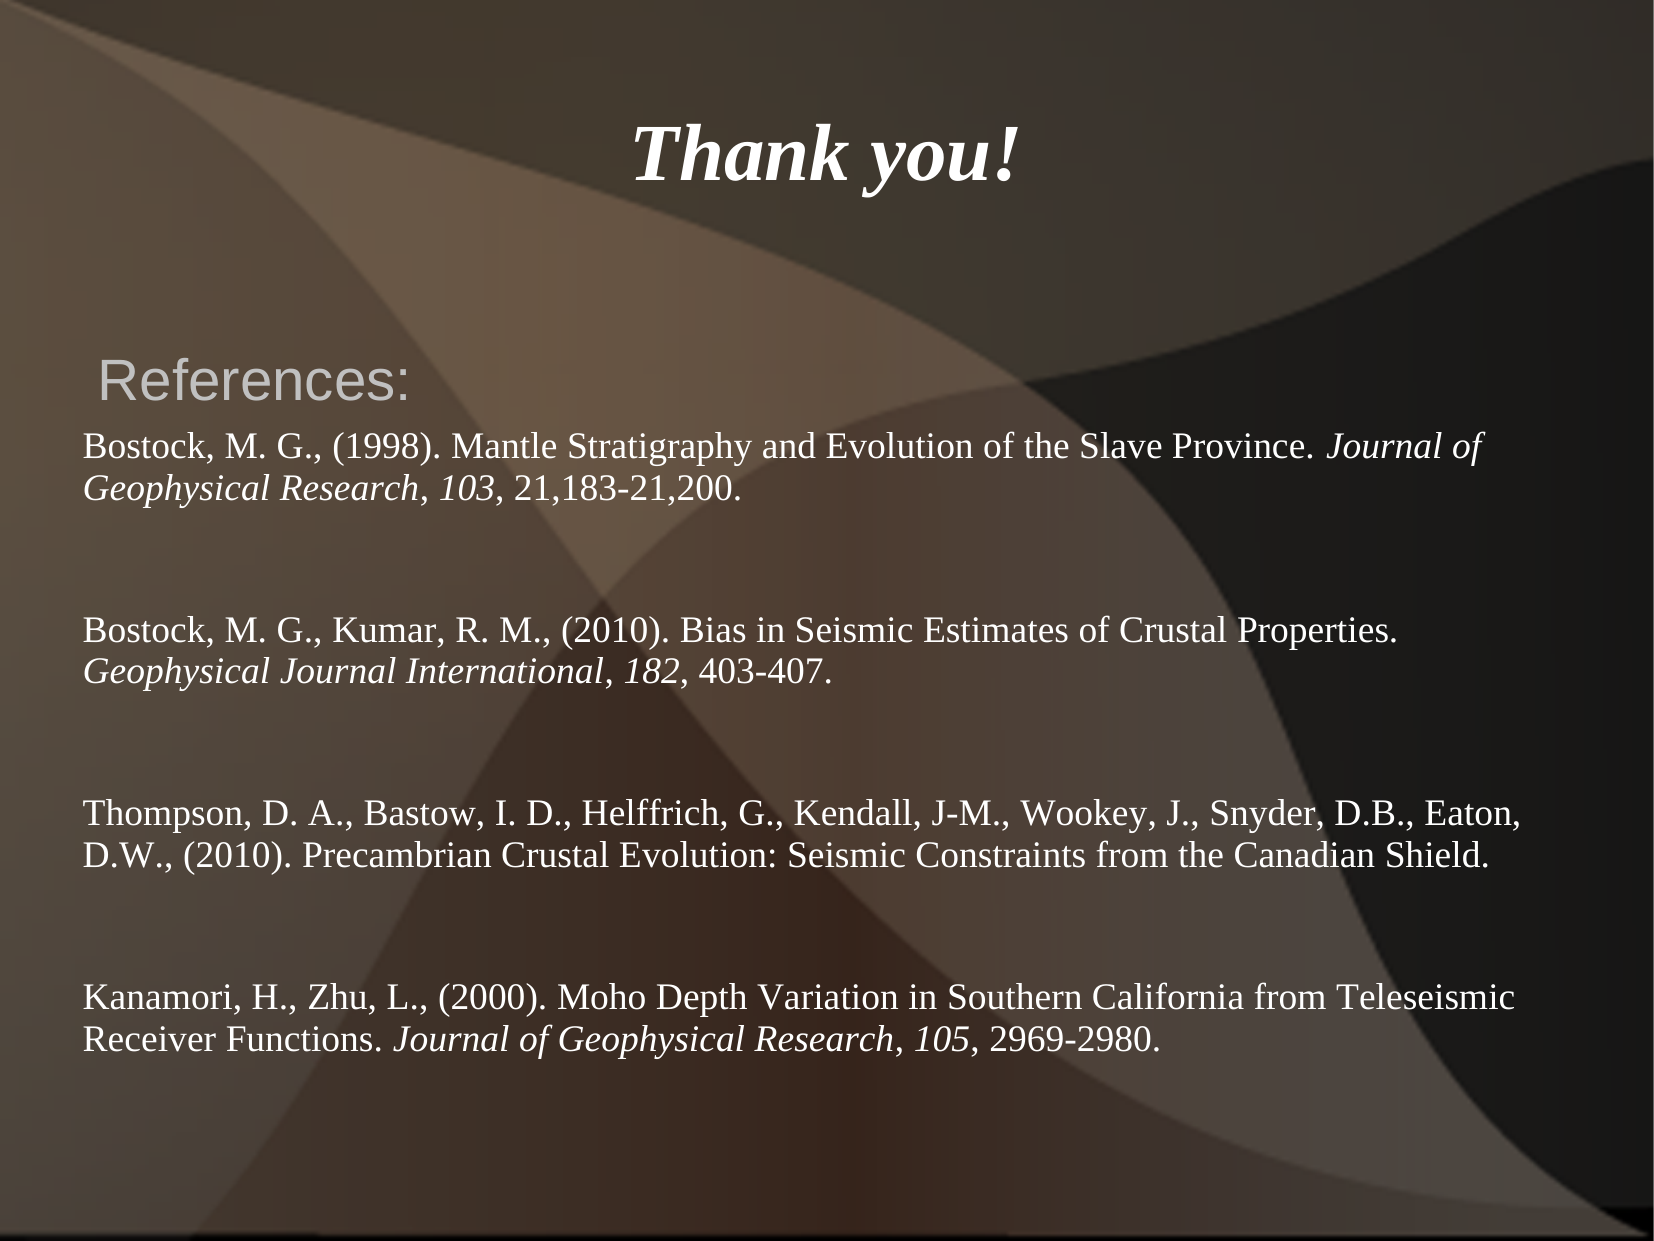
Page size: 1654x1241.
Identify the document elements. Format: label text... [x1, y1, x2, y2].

picture [0, 0, 1654, 1241]
text_box References: [82, 340, 662, 421]
title Thank you! [82, 49, 1571, 257]
list Bostock, M. G., (1998). Mantle Stratigraphy and Evolution of the Slave Province. Journal of Geophysical Research, 103, 21,183-21,200. Bostock, M. G., Kumar, R. M., (2010). Bias in Seismic Estimates of Crustal Properties. Geophysical Journal International, 182, 403-407. Thompson, D. A., Bastow, I. D., Helffrich, G., Kendall, J-M., Wookey, J., Snyder, D.B., Eaton, D.W., (2010). Precambrian Crustal Evolution: Seismic Constraints from the Canadian Shield. Kanamori, H., Zhu, L., (2000). Moho Depth Variation in Southern California from Teleseismic Receiver Functions. Journal of Geophysical Research, 105, 2969-2980. [82, 425, 1571, 1087]
